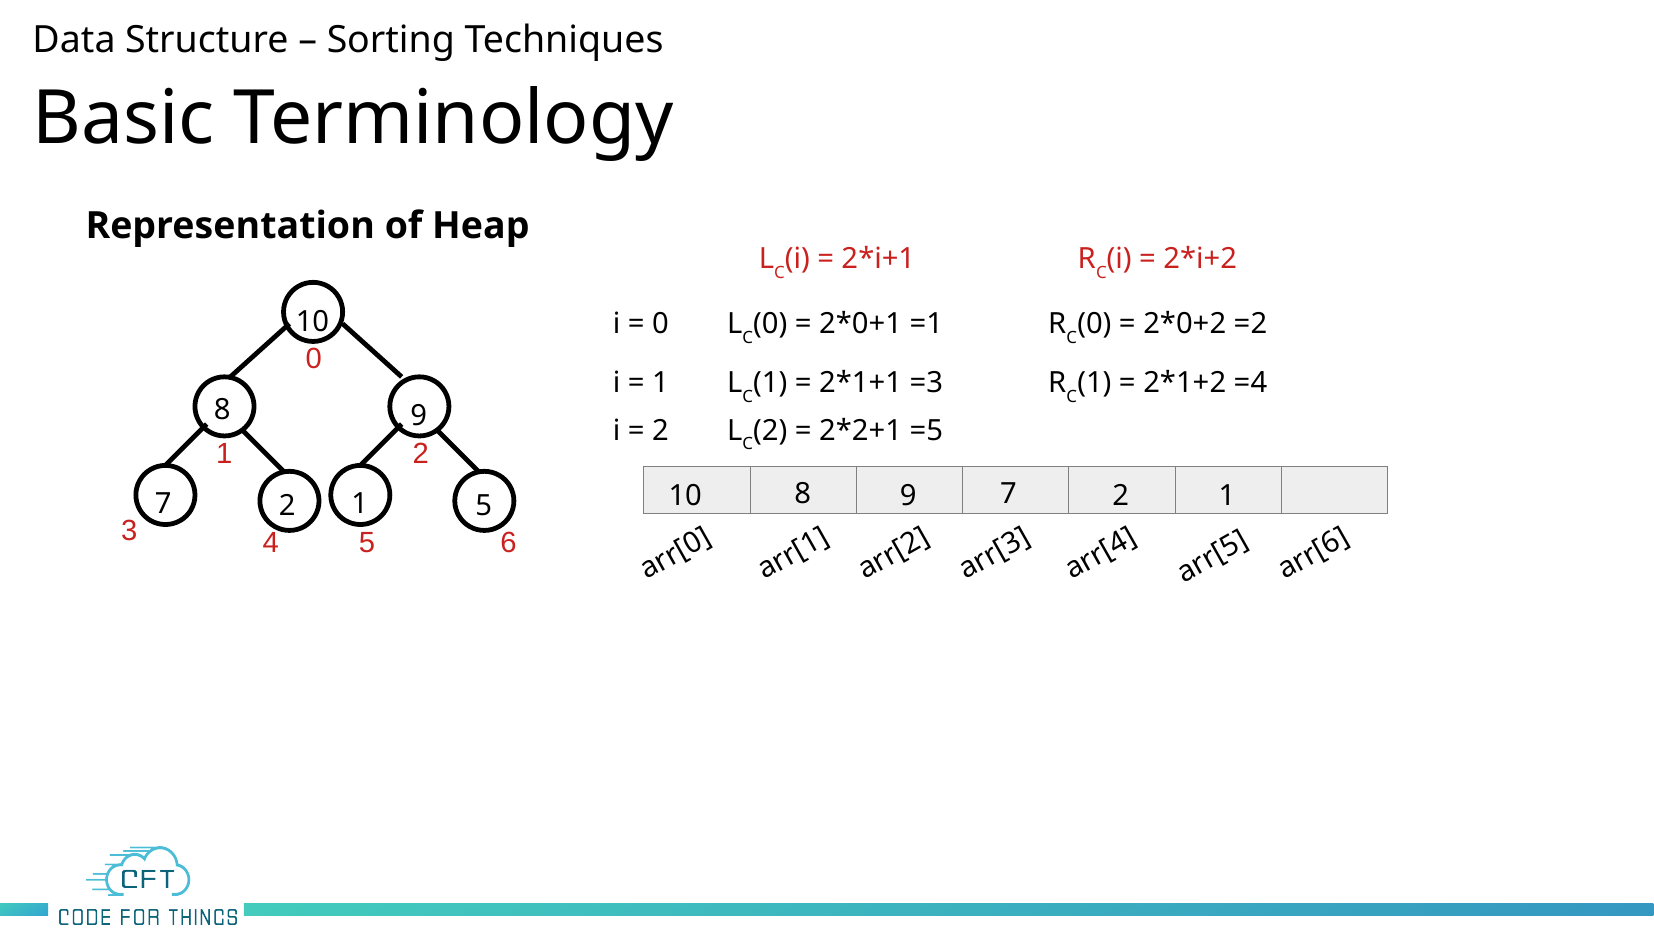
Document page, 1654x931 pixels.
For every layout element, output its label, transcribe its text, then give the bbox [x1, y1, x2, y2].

text_box 5 [343, 518, 390, 566]
text_box arr[0] [614, 490, 756, 606]
text_box [444, 390, 449, 423]
text_box LC(0) = 2*0+1 =1 [712, 295, 1002, 352]
text_box [135, 479, 140, 506]
text_box [934, 466, 985, 514]
text_box [454, 484, 460, 518]
text_box arr[1] [732, 490, 869, 606]
text_box [294, 527, 304, 531]
text_box [1146, 466, 1203, 514]
text_box [509, 484, 514, 518]
text_box LC(2) = 2*2+1 =5 [712, 401, 1002, 458]
title Data Structure – Sorting Techniques Basic Terminology [32, 12, 1184, 166]
text_box 1 [336, 475, 385, 525]
text_box [259, 485, 264, 516]
text_box RC(0) = 2*0+2 =2 [1033, 295, 1335, 352]
text_box [389, 389, 395, 424]
text_box i = 0 [590, 295, 700, 345]
text_box [828, 466, 884, 514]
text_box 9 [884, 466, 934, 516]
text_box [272, 471, 307, 477]
text_box LC(i) = 2*i+1 [744, 230, 961, 287]
text_box arr[3] [933, 490, 1075, 606]
text_box [1252, 466, 1388, 514]
text_box [143, 465, 188, 475]
text_box 4 [248, 518, 294, 566]
text_box [470, 527, 485, 531]
text_box [189, 477, 196, 513]
text_box 6 [485, 518, 532, 566]
text_box 1 [201, 429, 248, 478]
text_box [466, 471, 502, 477]
text_box 8 [779, 464, 828, 514]
text_box [643, 466, 653, 514]
text_box 1 [1203, 466, 1252, 516]
text_box [1034, 466, 1097, 514]
text_box 2 [264, 477, 313, 527]
text_box 5 [460, 477, 509, 527]
text_box [248, 388, 255, 425]
text_box 9 [395, 386, 444, 436]
picture [59, 846, 237, 925]
text_box [313, 483, 320, 519]
text_box 7 [985, 464, 1034, 514]
text_box [338, 465, 383, 475]
text_box 2 [1097, 466, 1146, 516]
text_box RC(1) = 2*1+2 =4 [1033, 354, 1335, 411]
text_box i = 2 [590, 401, 700, 451]
text_box RC(i) = 2*i+2 [1062, 230, 1284, 287]
text_box [398, 376, 441, 386]
text_box 7 [140, 475, 189, 525]
text_box 10 [653, 466, 721, 516]
text_box arr[4] [1043, 490, 1182, 606]
text_box arr[5] [1152, 493, 1293, 609]
text_box LC(1) = 2*1+1 =3 [712, 354, 1002, 401]
text_box arr[2] [832, 490, 970, 606]
text_box arr[6] [1258, 490, 1394, 606]
text_box 8 [199, 380, 248, 430]
text_box Representation of Heap [70, 191, 604, 250]
text_box i = 1 [590, 354, 700, 401]
text_box [291, 282, 335, 292]
text_box [385, 478, 390, 512]
text_box [194, 391, 199, 422]
text_box 3 [106, 506, 153, 555]
text_box 2 [397, 429, 444, 478]
text_box 0 [290, 335, 337, 383]
text_box [330, 478, 336, 512]
text_box [721, 466, 779, 514]
text_box [211, 376, 238, 380]
text_box 10 [281, 292, 348, 342]
